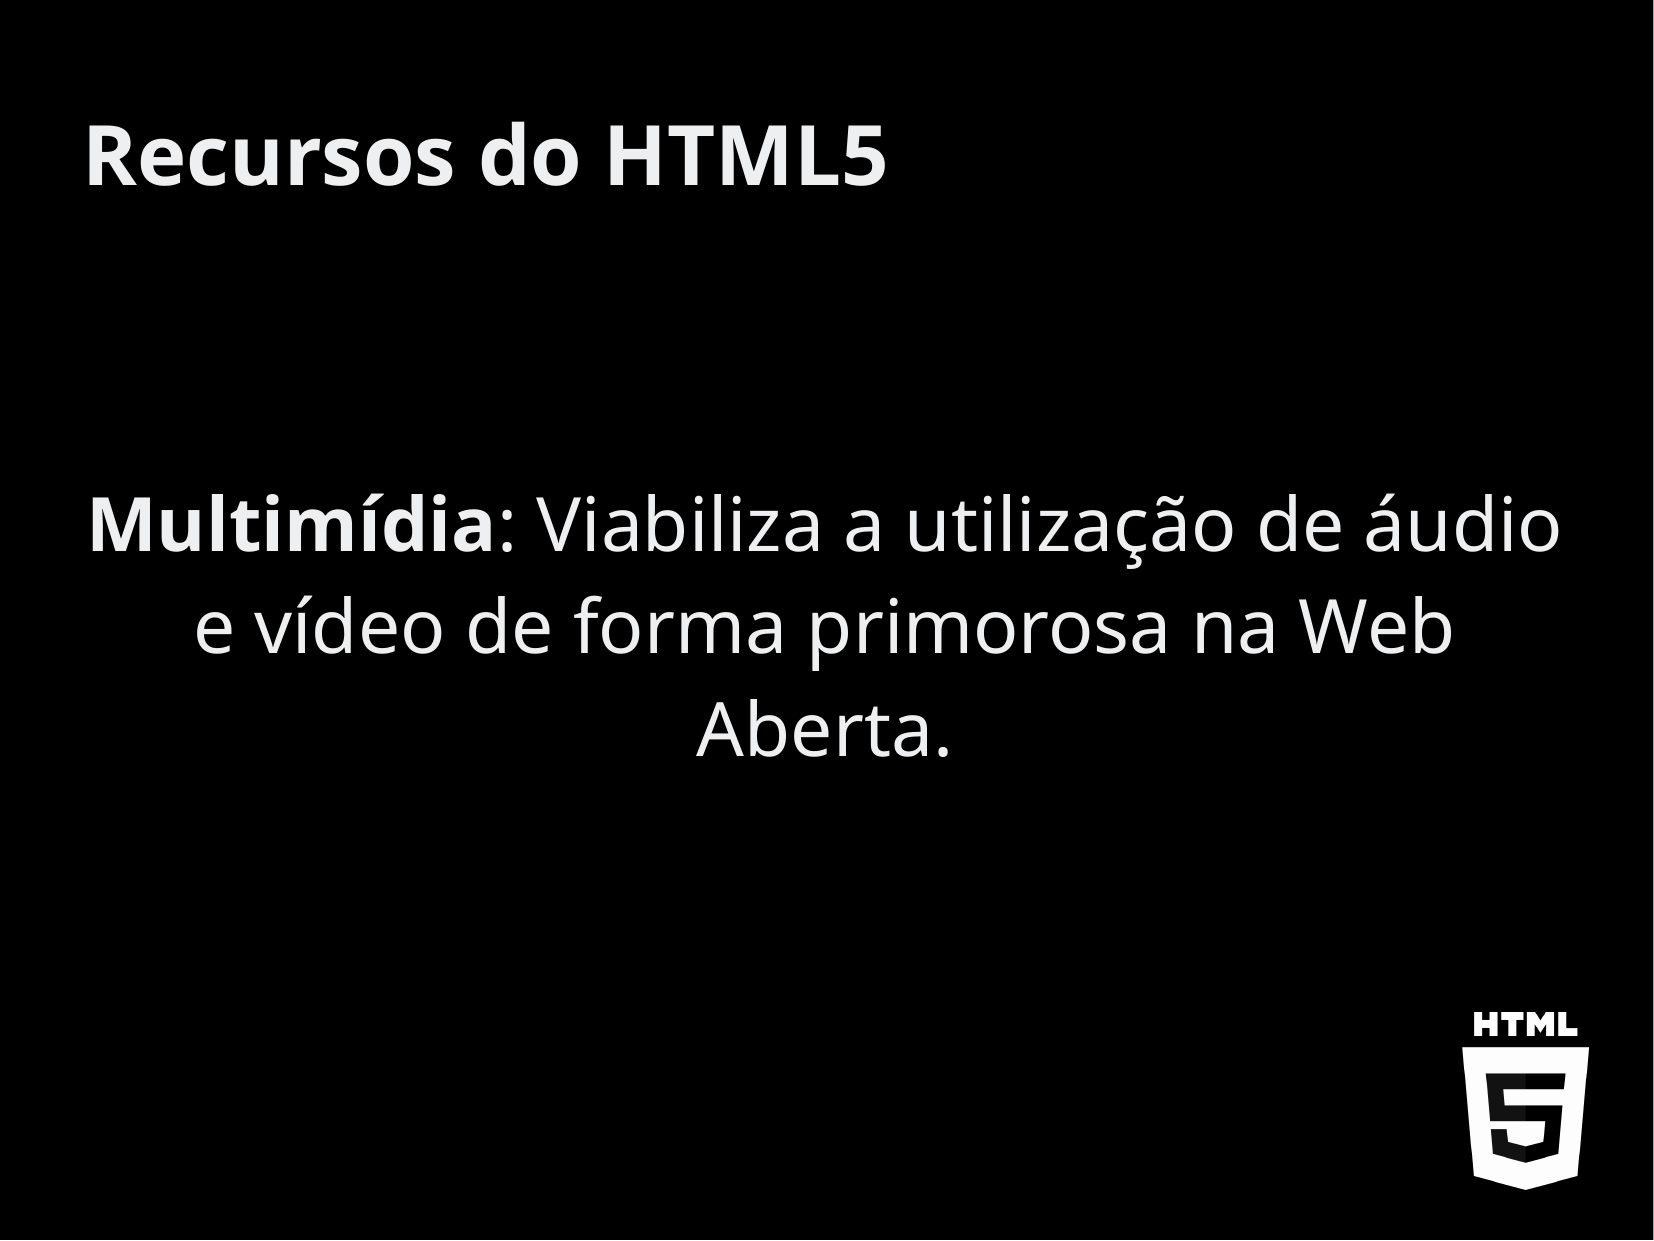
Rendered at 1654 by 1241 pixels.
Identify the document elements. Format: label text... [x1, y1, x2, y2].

title Recursos do HTML5 [82, 56, 1571, 250]
title Multimídia: Viabiliza a utilização de áudio e vídeo de forma primorosa na Web Aberta. [75, 493, 1576, 756]
picture [1436, 1012, 1615, 1190]
